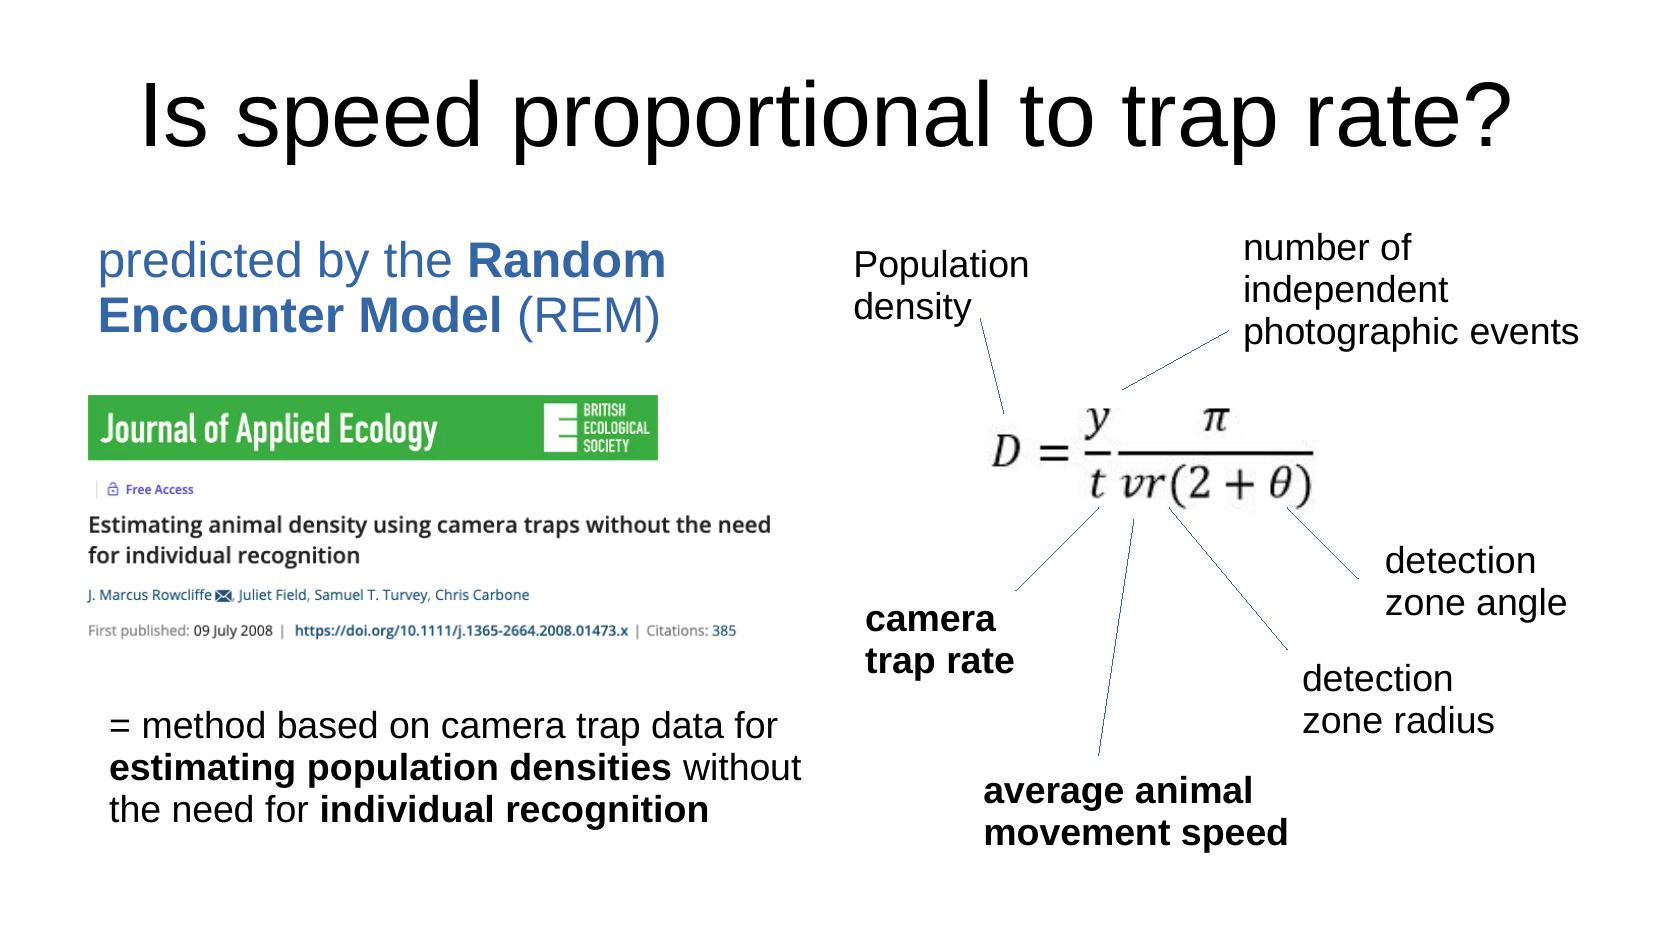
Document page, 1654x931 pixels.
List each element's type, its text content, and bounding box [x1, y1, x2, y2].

text_box predicted by the Random Encounter Model (REM) [82, 224, 686, 389]
text_box camera trap rate [850, 590, 1087, 690]
picture [82, 389, 782, 650]
text_box Population density [838, 236, 1075, 336]
text_box number of independent photographic events [1228, 218, 1607, 402]
text_box average animal movement speed [968, 762, 1335, 931]
text_box detection zone radius [1287, 650, 1512, 792]
text_box = method based on camera trap data for estimating population densities without the need for individual recognition [94, 696, 827, 931]
picture [959, 379, 1347, 532]
title Is speed proportional to trap rate? [82, 37, 1571, 193]
text_box detection zone angle [1370, 532, 1607, 674]
